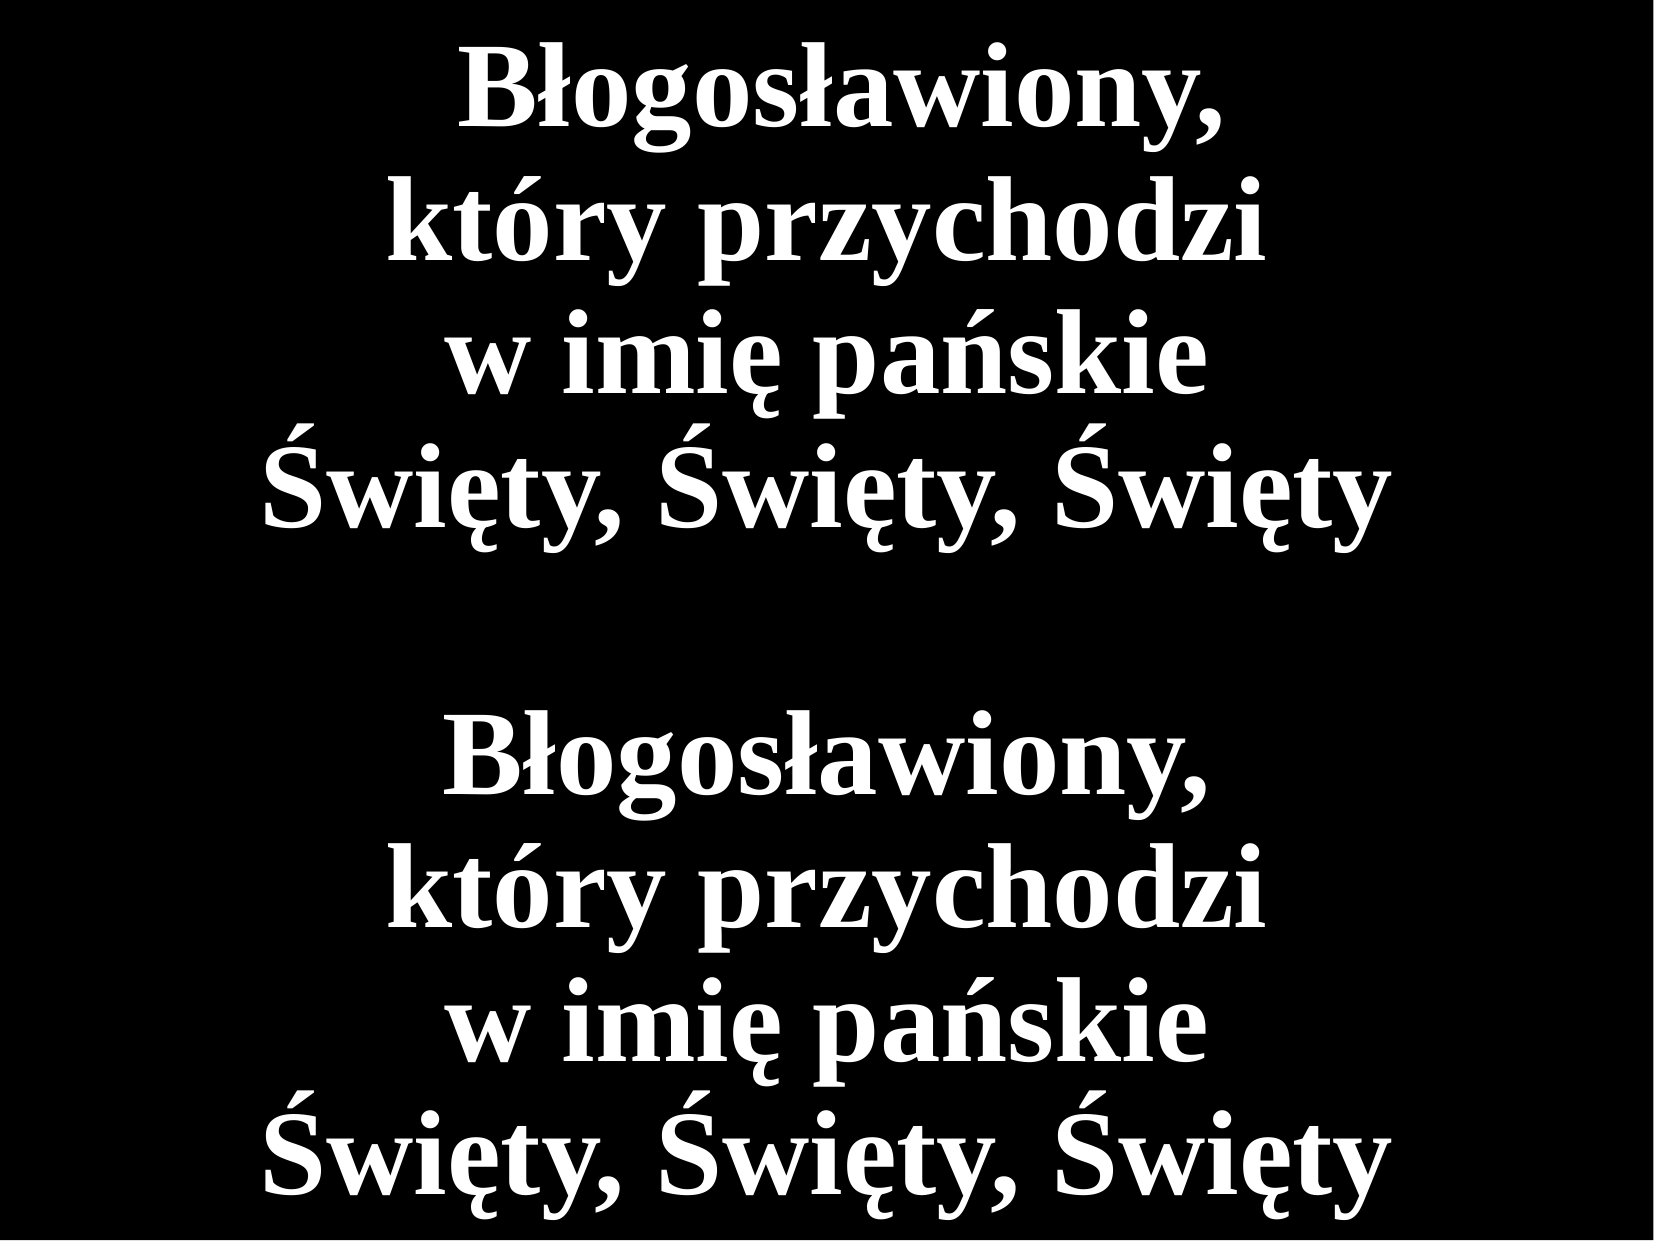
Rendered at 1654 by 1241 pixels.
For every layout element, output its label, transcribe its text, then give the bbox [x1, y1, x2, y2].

title Błogosławiony, który przychodzi w imię pańskie Święty, Święty, Święty Błogosławiony, który przychodzi w imię pańskie Święty, Święty, Święty [0, 0, 1654, 1241]
